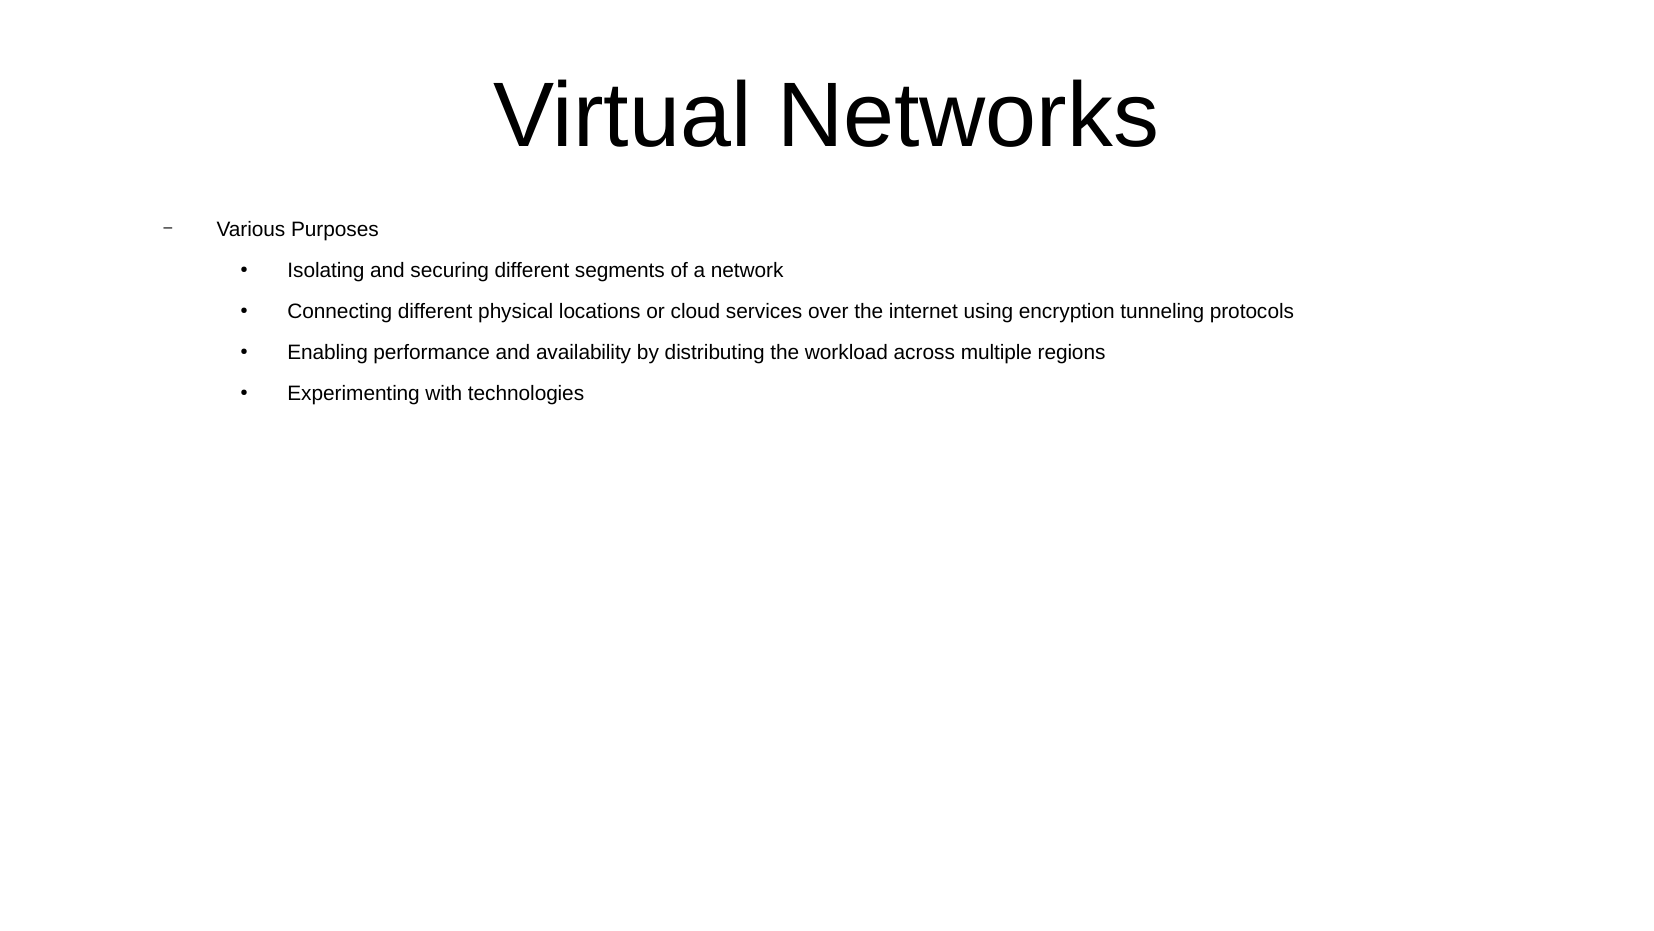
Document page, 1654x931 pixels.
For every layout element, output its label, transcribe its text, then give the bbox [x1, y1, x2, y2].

list Various Purposes Isolating and securing different segments of a network Connecting different physical locations or cloud services over the internet using encryption tunneling protocols Enabling performance and availability by distributing the workload across multiple regions Experimenting with technologies [75, 217, 1571, 901]
title Virtual Networks [82, 37, 1571, 193]
